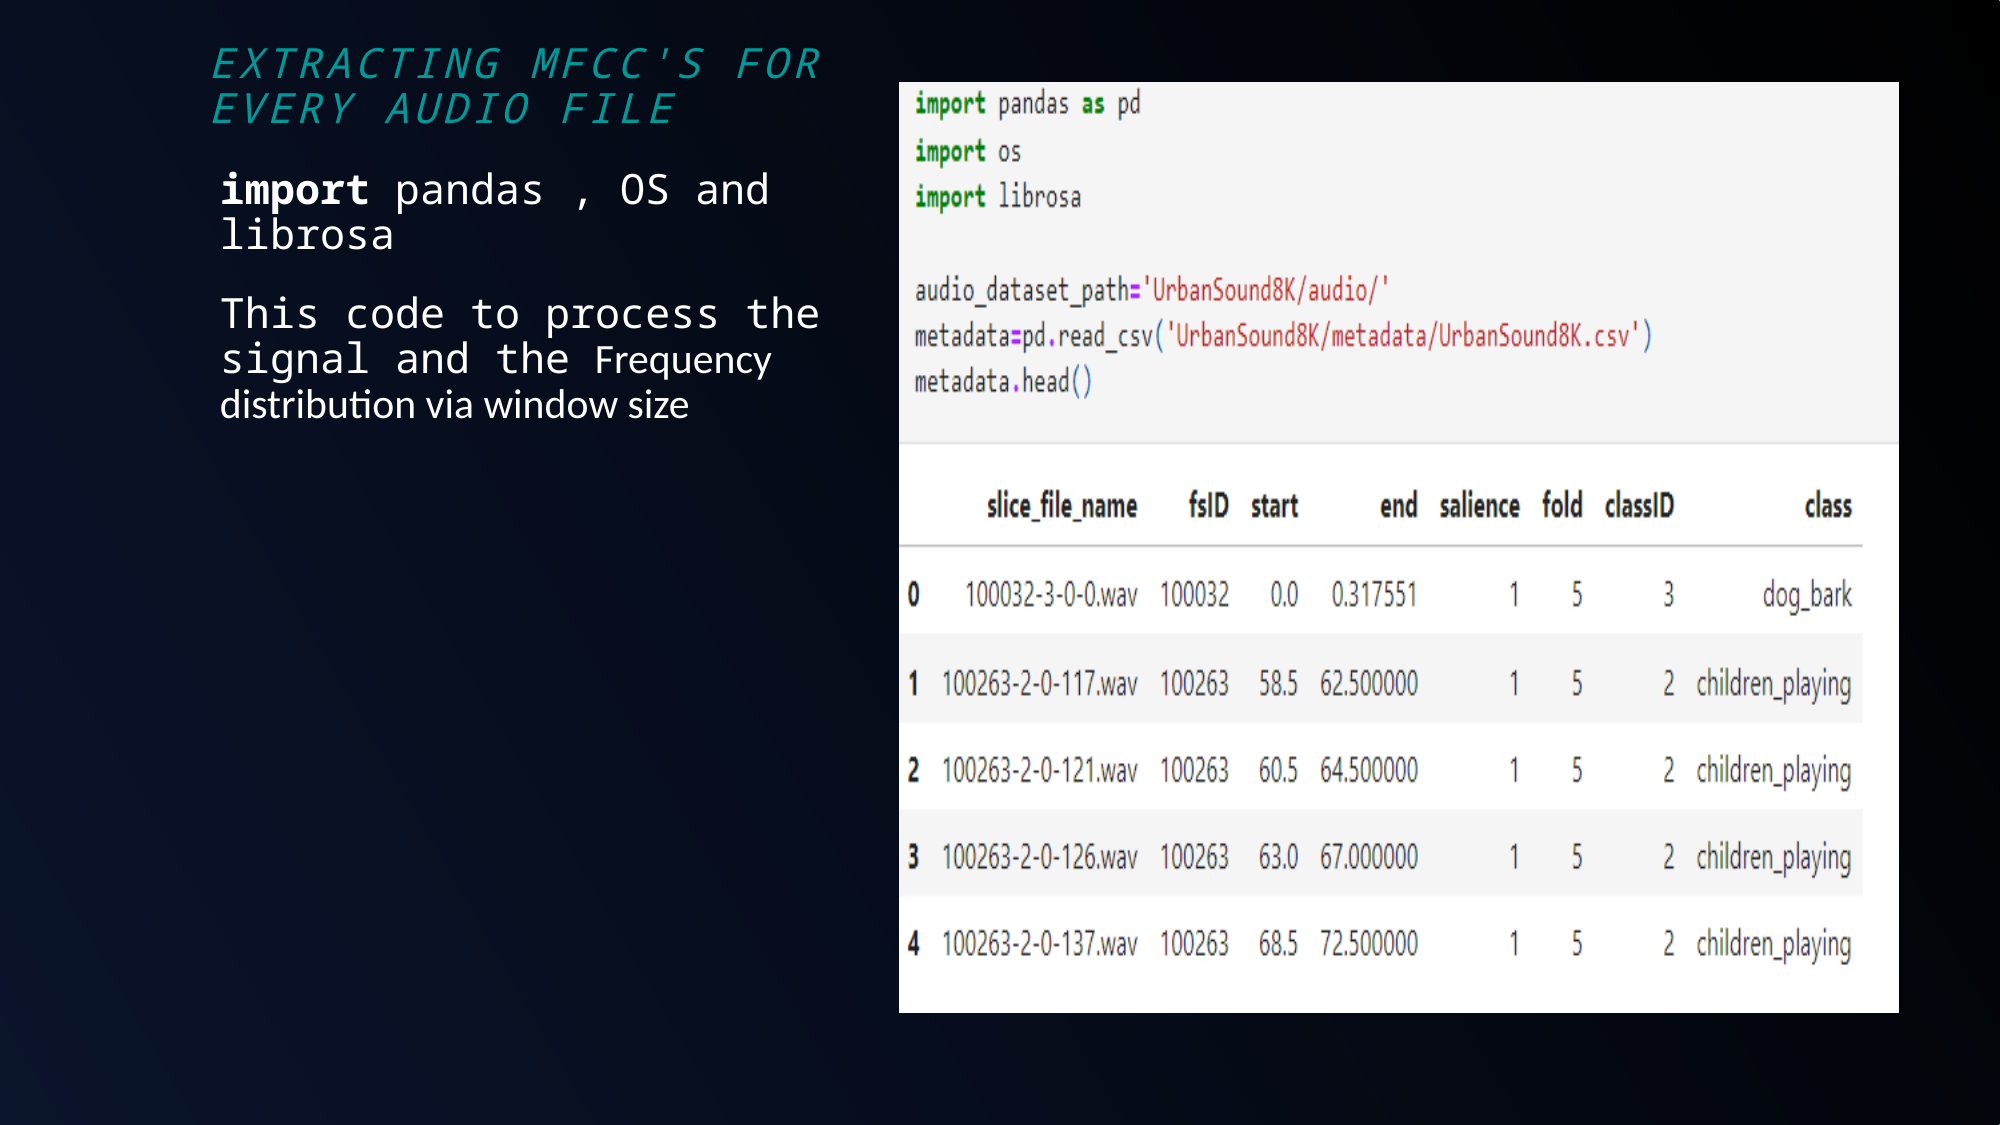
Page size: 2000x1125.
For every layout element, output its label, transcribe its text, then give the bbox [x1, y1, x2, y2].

list import pandas , OS and librosa This code to process the signal and the Frequency distribution via window size [199, 159, 867, 1015]
title Extracting MFCC's For every audio file [188, 20, 856, 143]
picture [899, 82, 1899, 1013]
